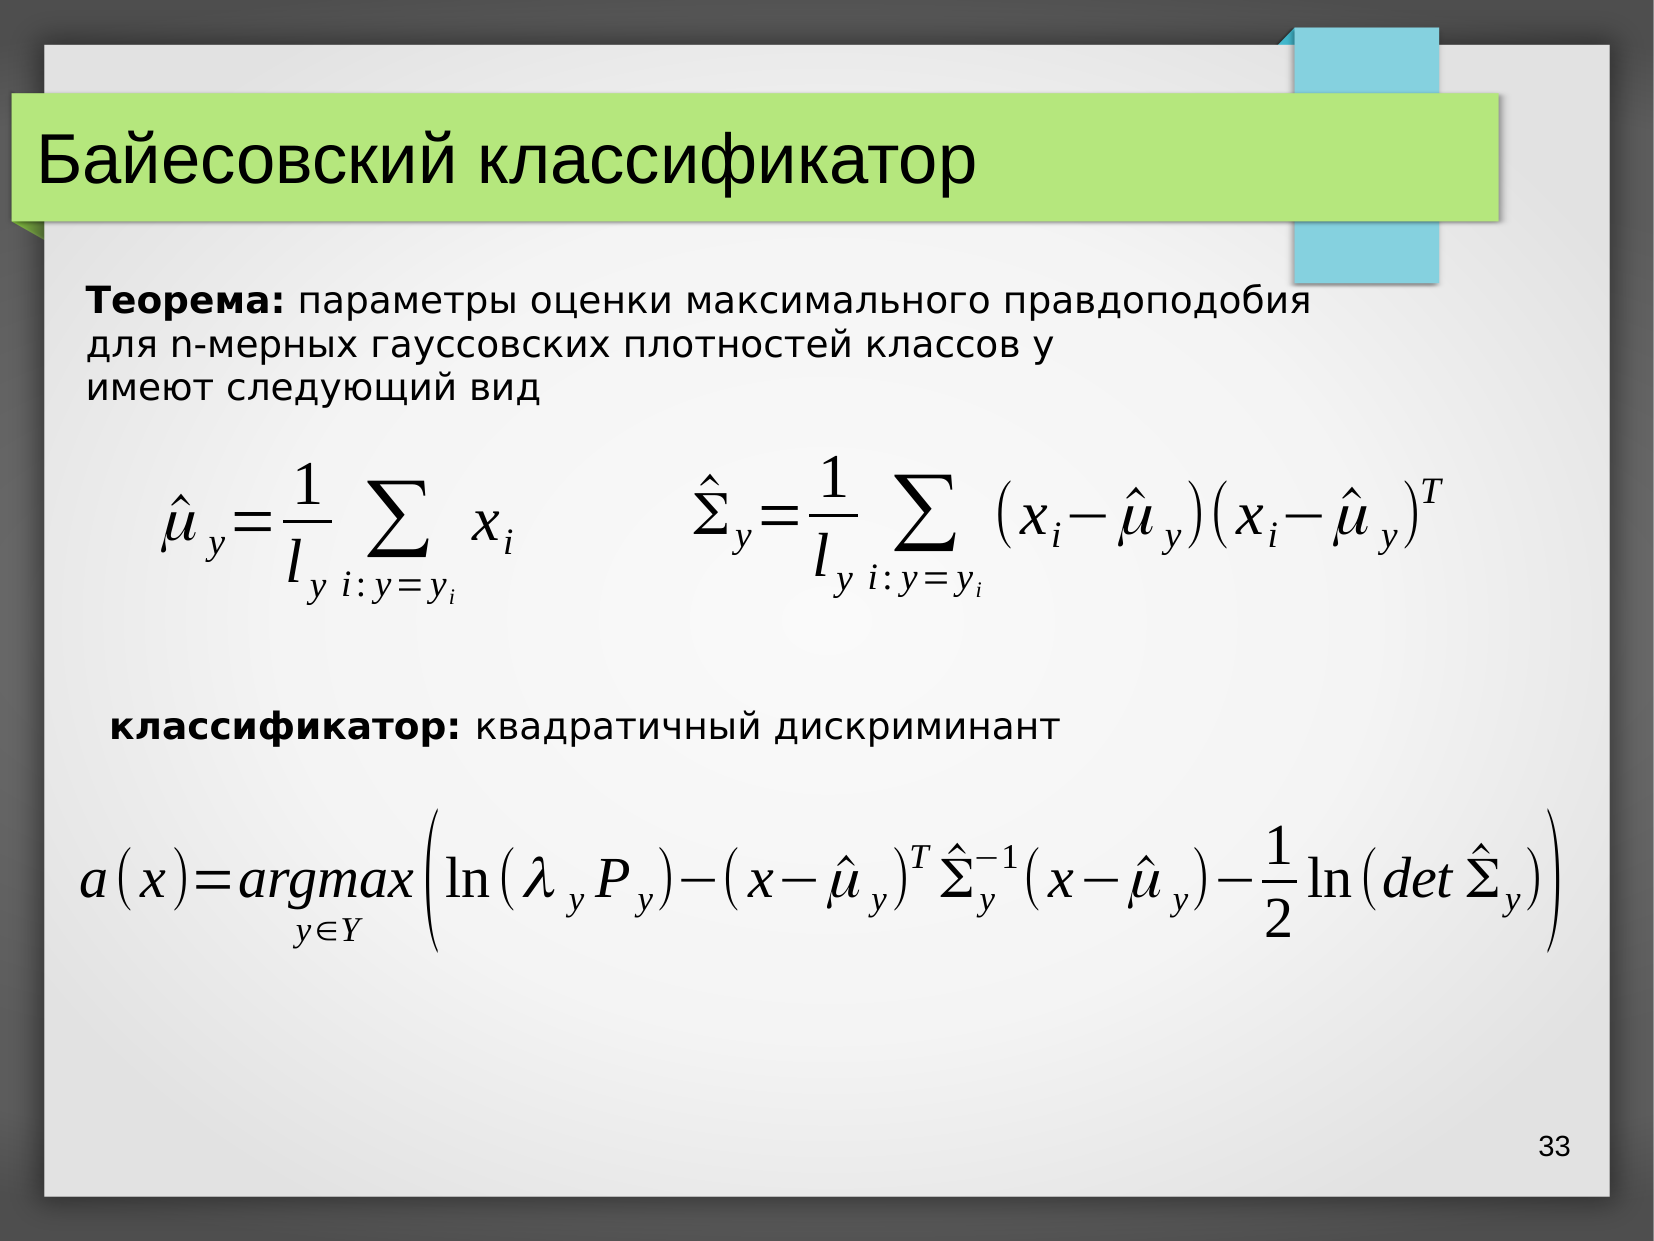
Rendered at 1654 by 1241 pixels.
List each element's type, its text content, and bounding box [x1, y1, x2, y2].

title Байесовский классификатор [35, 118, 1489, 200]
text_box Теорема: параметры оценки максимального правдоподобия для n-мерных гауссовских плотностей классов y имеют следующий вид [70, 271, 1548, 461]
chart [153, 461, 520, 609]
chart [685, 461, 1452, 603]
picture [0, 0, 1654, 1241]
chart [72, 805, 1571, 957]
text_box классификатор: квадратичный дискриминант [94, 697, 1229, 780]
